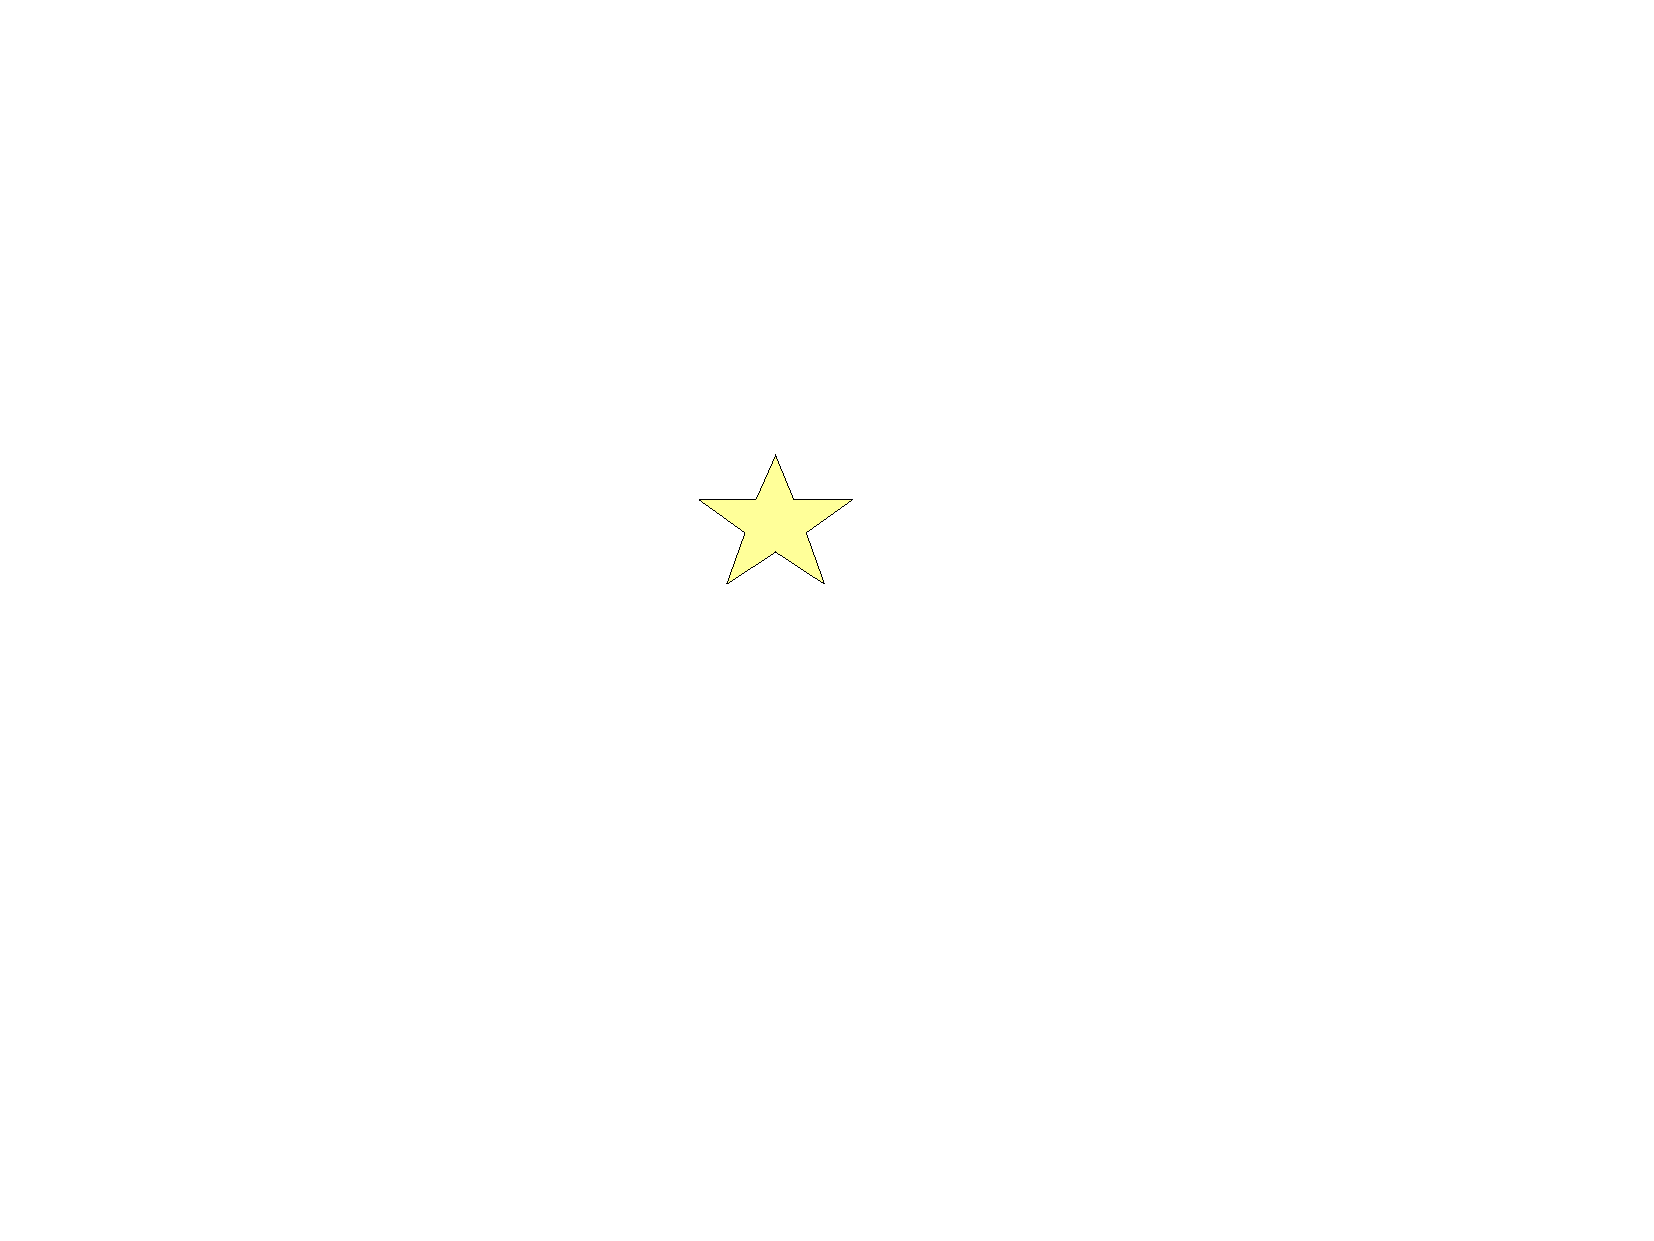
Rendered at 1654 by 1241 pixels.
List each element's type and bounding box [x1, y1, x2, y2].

text_box [699, 454, 853, 584]
